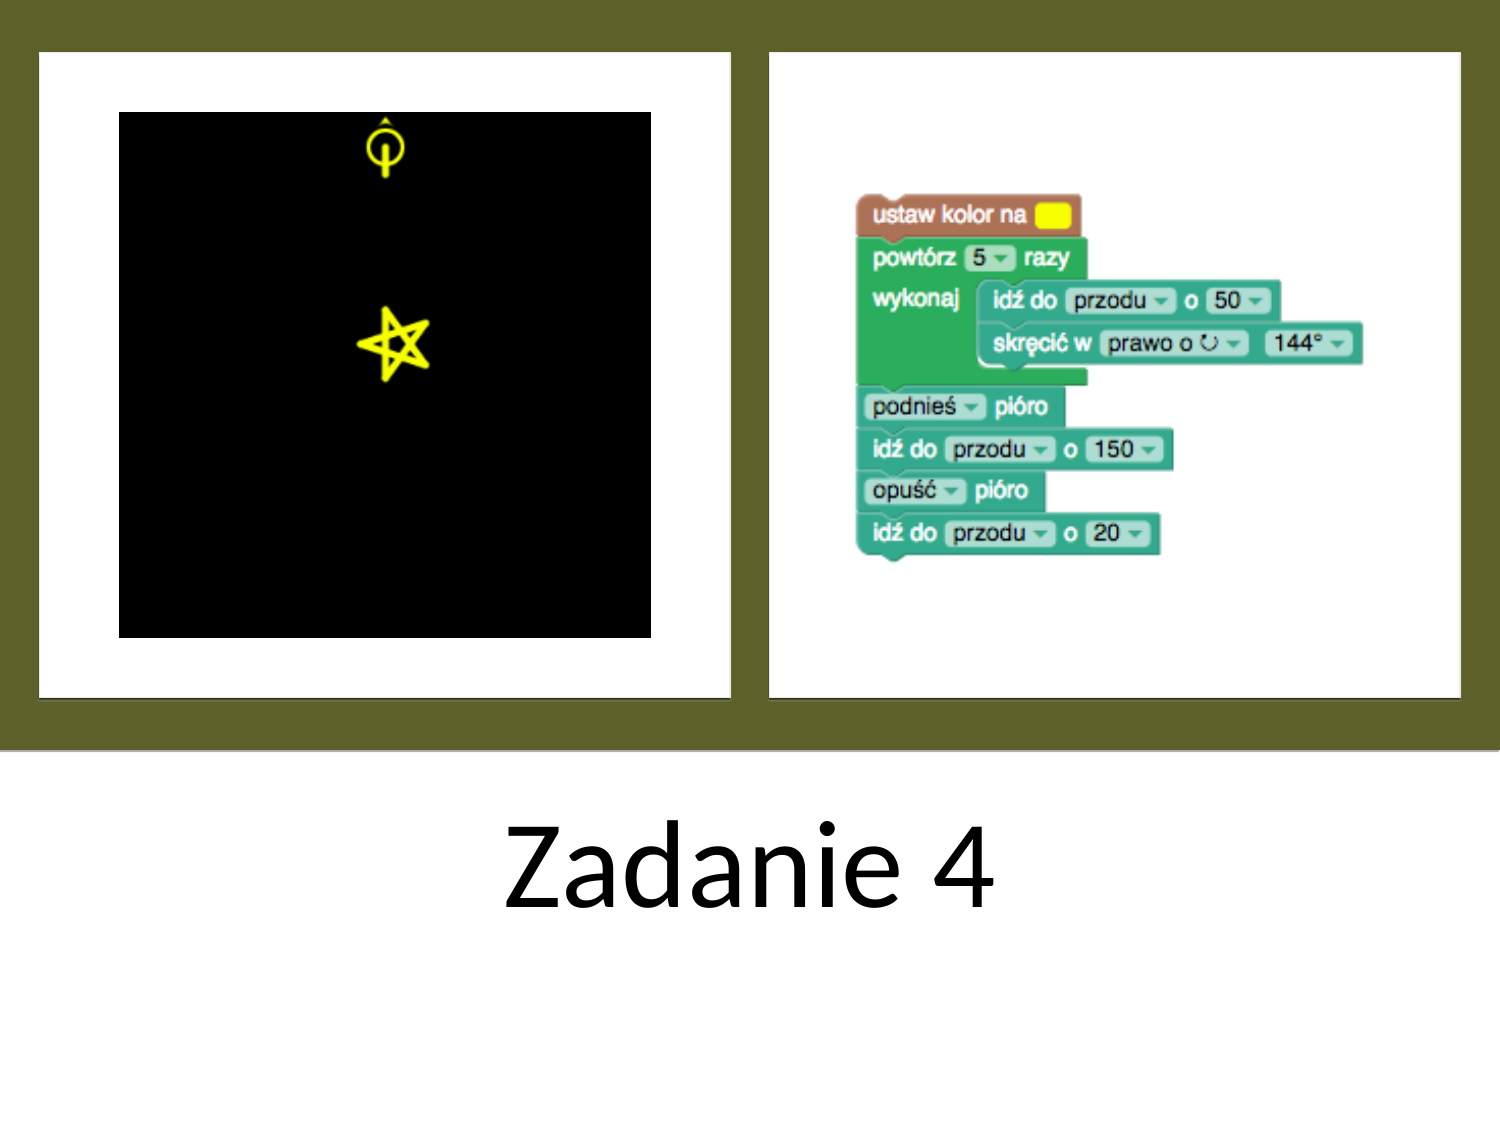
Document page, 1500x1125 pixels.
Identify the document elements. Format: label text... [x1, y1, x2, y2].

text_box [0, 0, 1500, 750]
picture [119, 112, 651, 638]
picture [846, 172, 1384, 578]
title Zadanie 4 [187, 761, 1313, 942]
